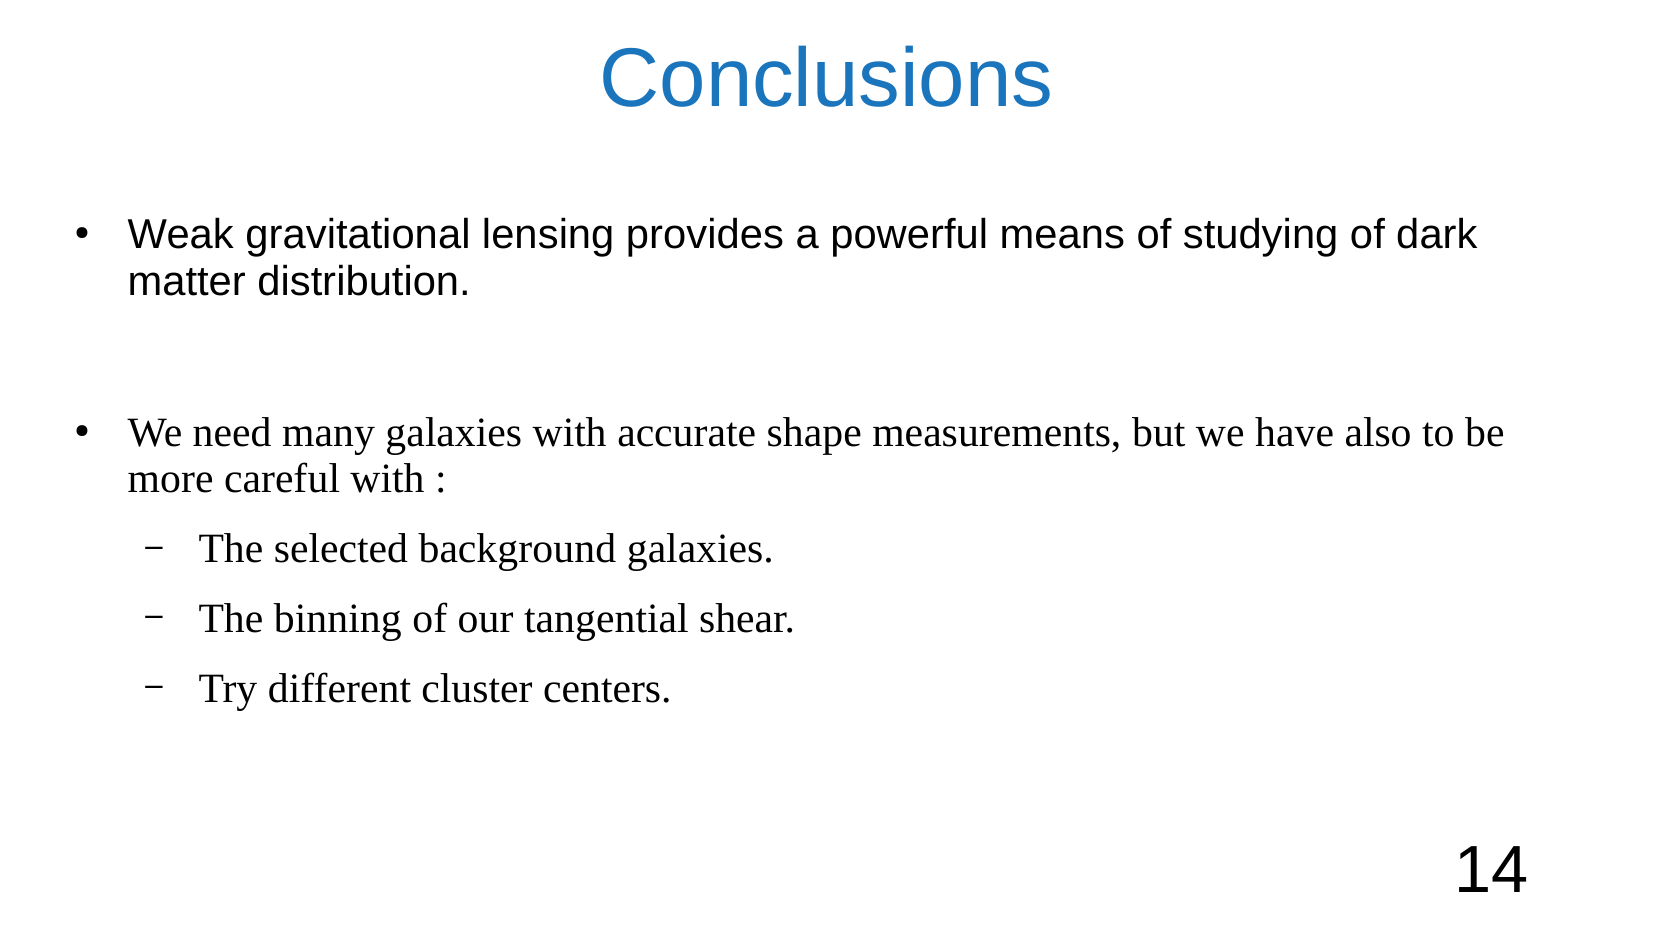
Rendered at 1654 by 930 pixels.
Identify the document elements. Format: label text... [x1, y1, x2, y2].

title Conclusions [0, 0, 1653, 156]
list Weak gravitational lensing provides a powerful means of studying of dark matter distribution. We need many galaxies with accurate shape measurements, but we have also to be more careful with : The selected background galaxies. The binning of our tangential shear. Try different cluster centers. [56, 134, 1545, 766]
text_box <number> [1439, 825, 1653, 915]
